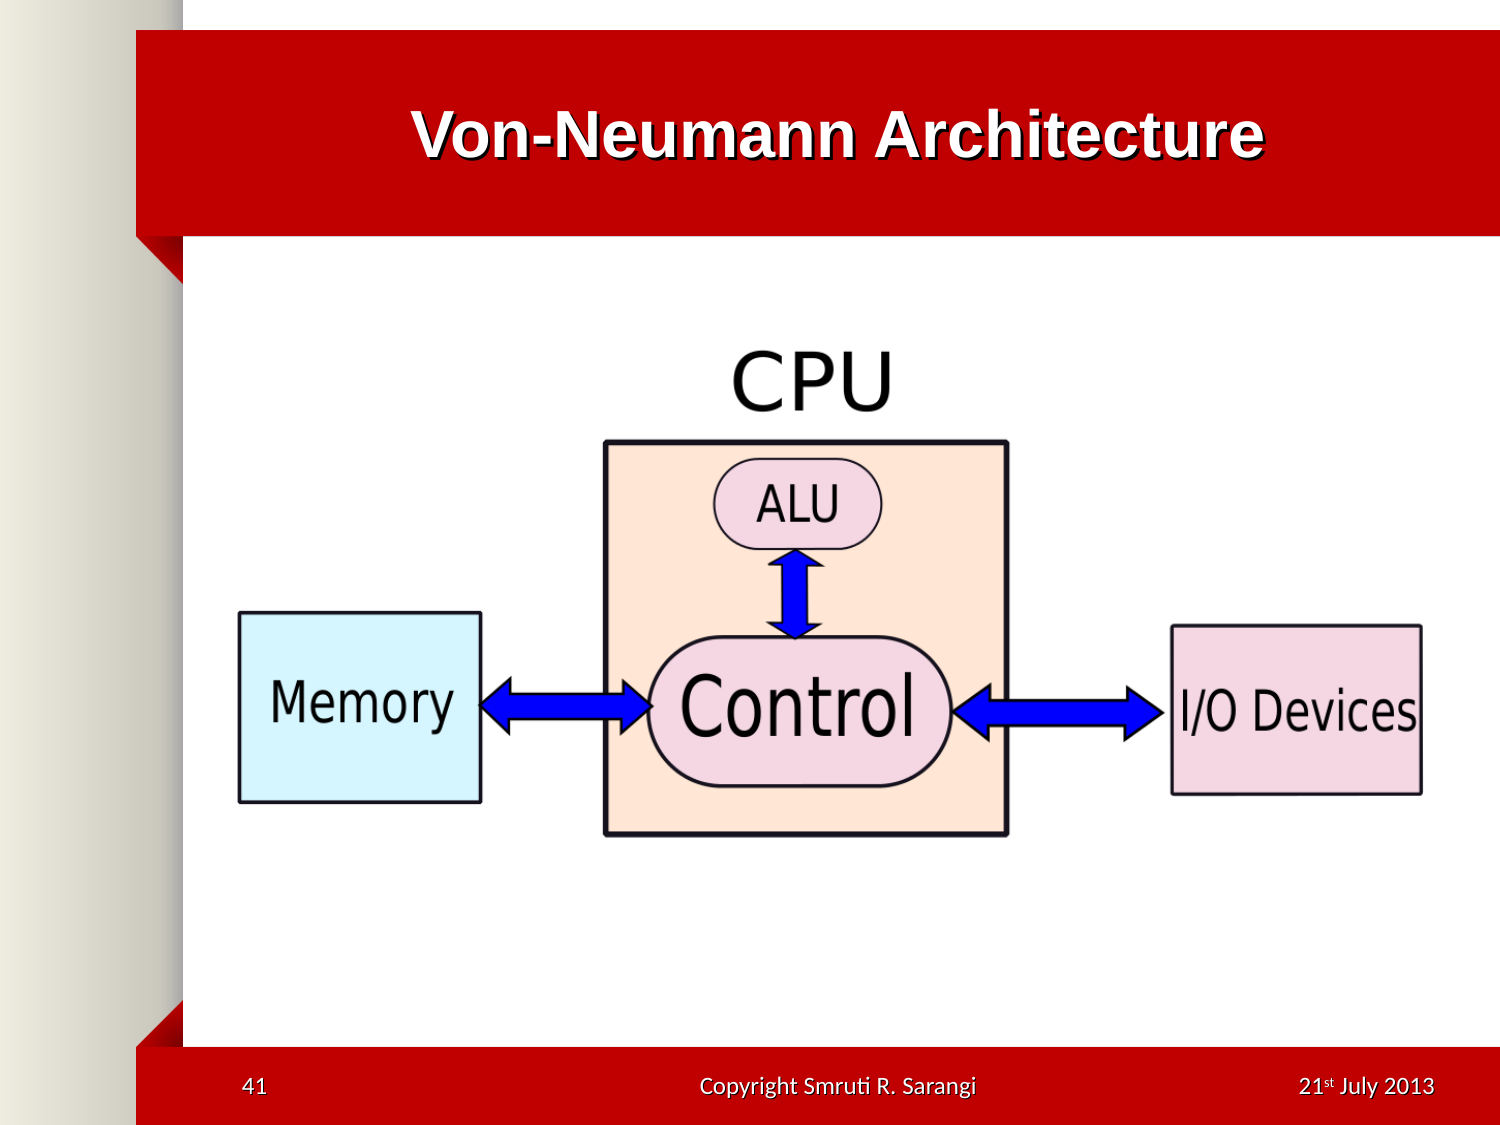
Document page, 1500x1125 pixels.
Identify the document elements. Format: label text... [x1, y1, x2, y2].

picture [0, 0, 1500, 1125]
title Von-Neumann Architecture [230, 57, 1447, 211]
